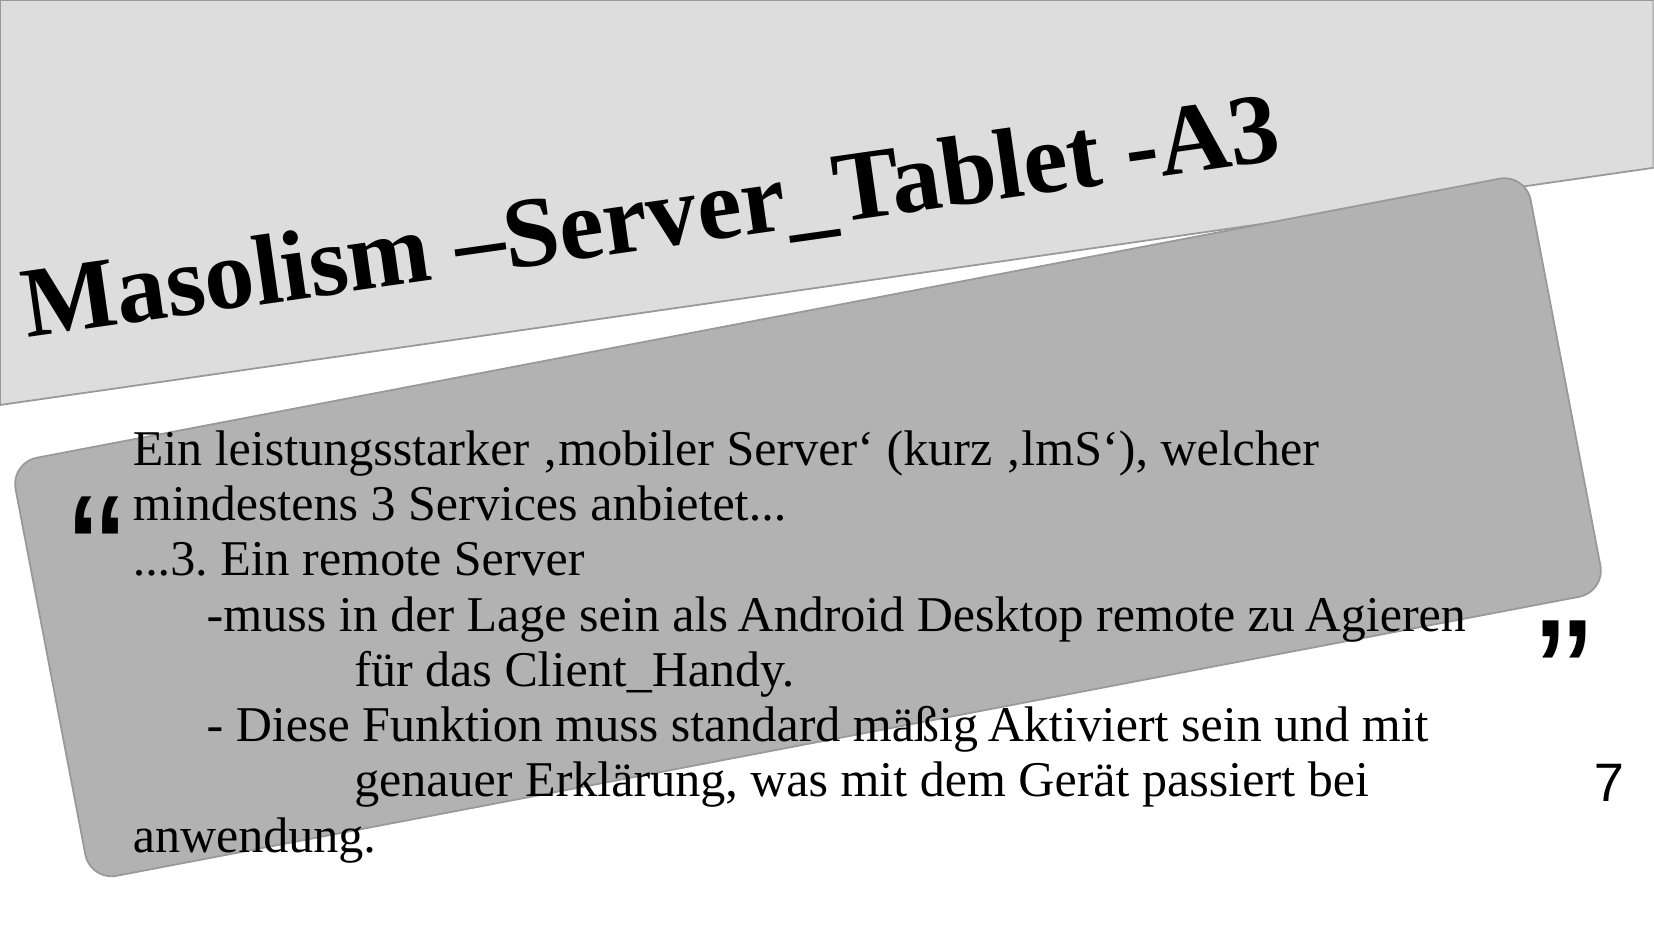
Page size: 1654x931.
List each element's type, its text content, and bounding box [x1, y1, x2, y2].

text_box Ein leistungsstarker ‚mobiler Server‘ (kurz ‚lmS‘), welcher mindestens 3 Services anbietet... ...3. Ein remote Server -muss in der Lage sein als Android Desktop remote zu Agieren für das Client_Handy. - Diese Funktion muss standard mäßig Aktiviert sein und mit genauer Erklärung, was mit dem Gerät passiert bei anwendung. [118, 413, 1536, 827]
title Masolism –Server_Tablet -A3 [11, 17, 1495, 382]
